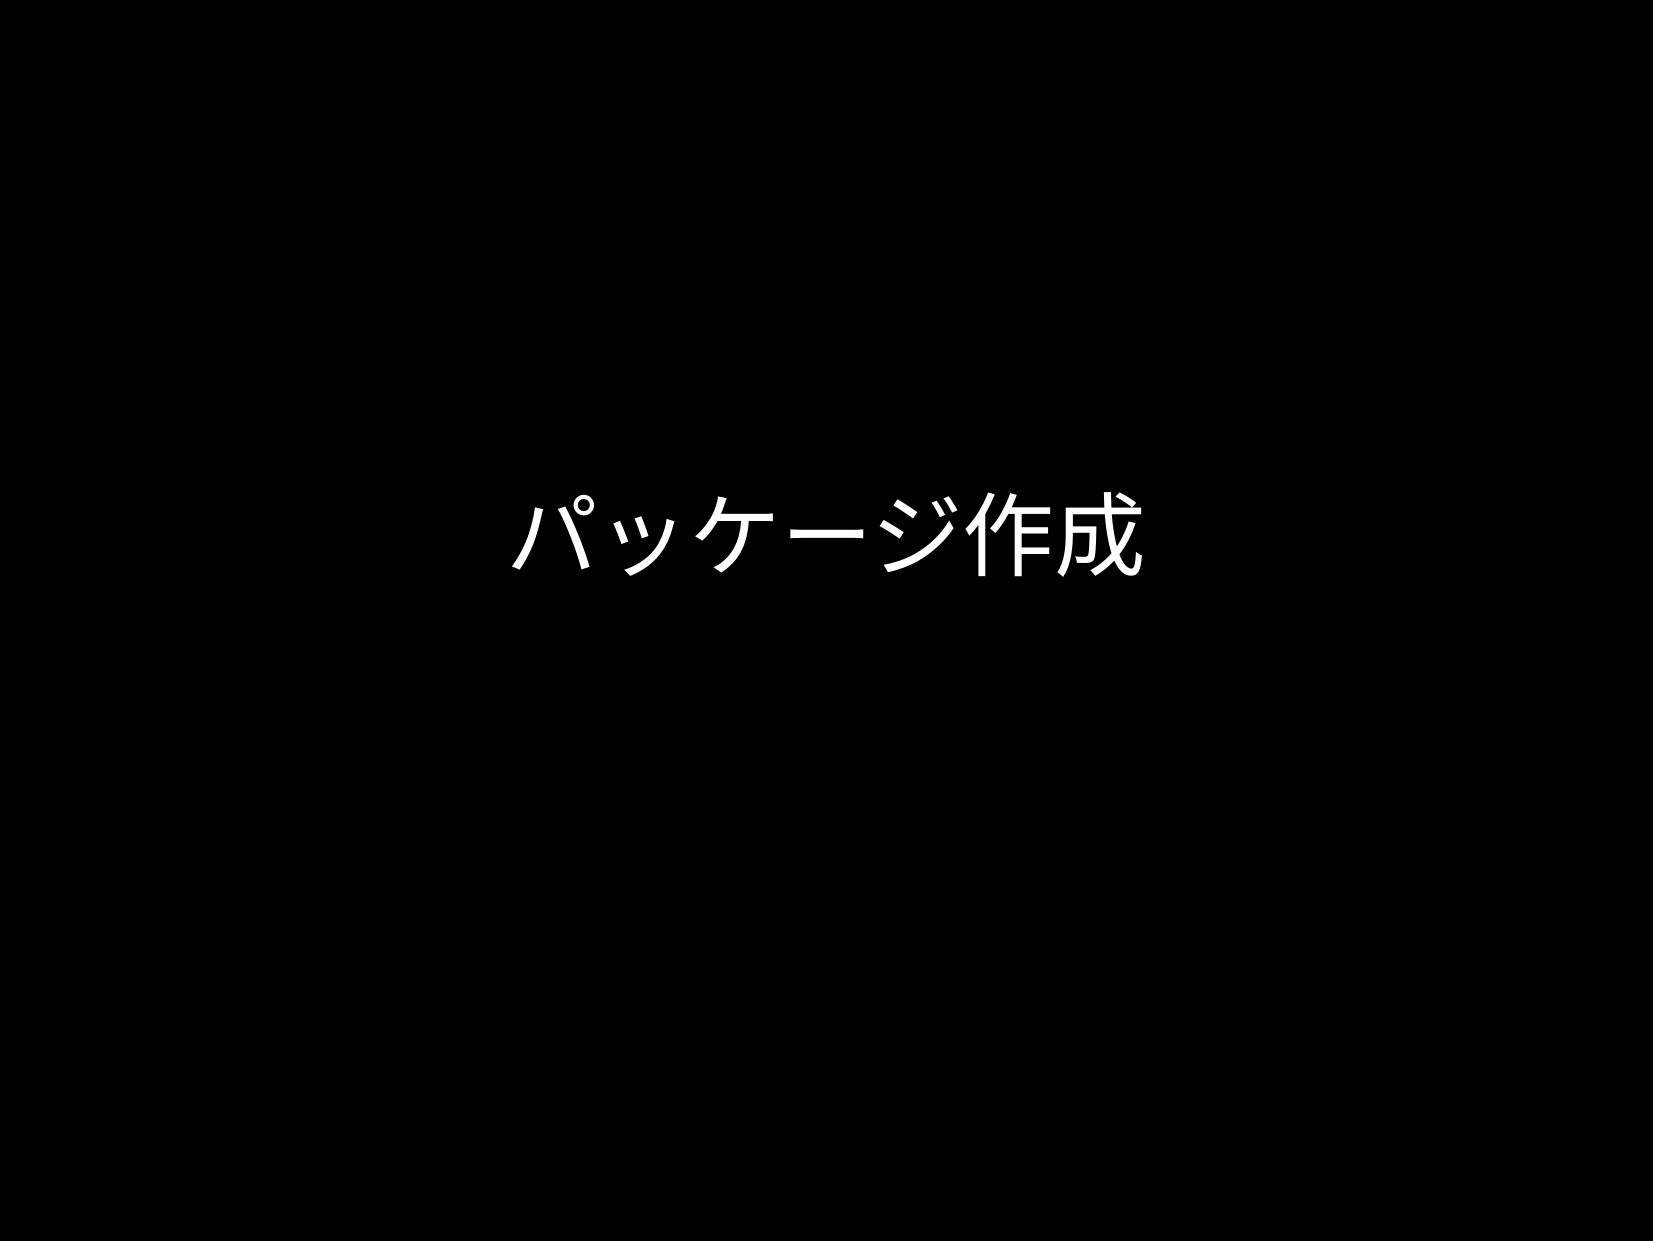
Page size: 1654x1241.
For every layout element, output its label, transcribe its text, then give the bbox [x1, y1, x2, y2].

subtitle パッケージ作成 [82, 49, 1571, 1010]
